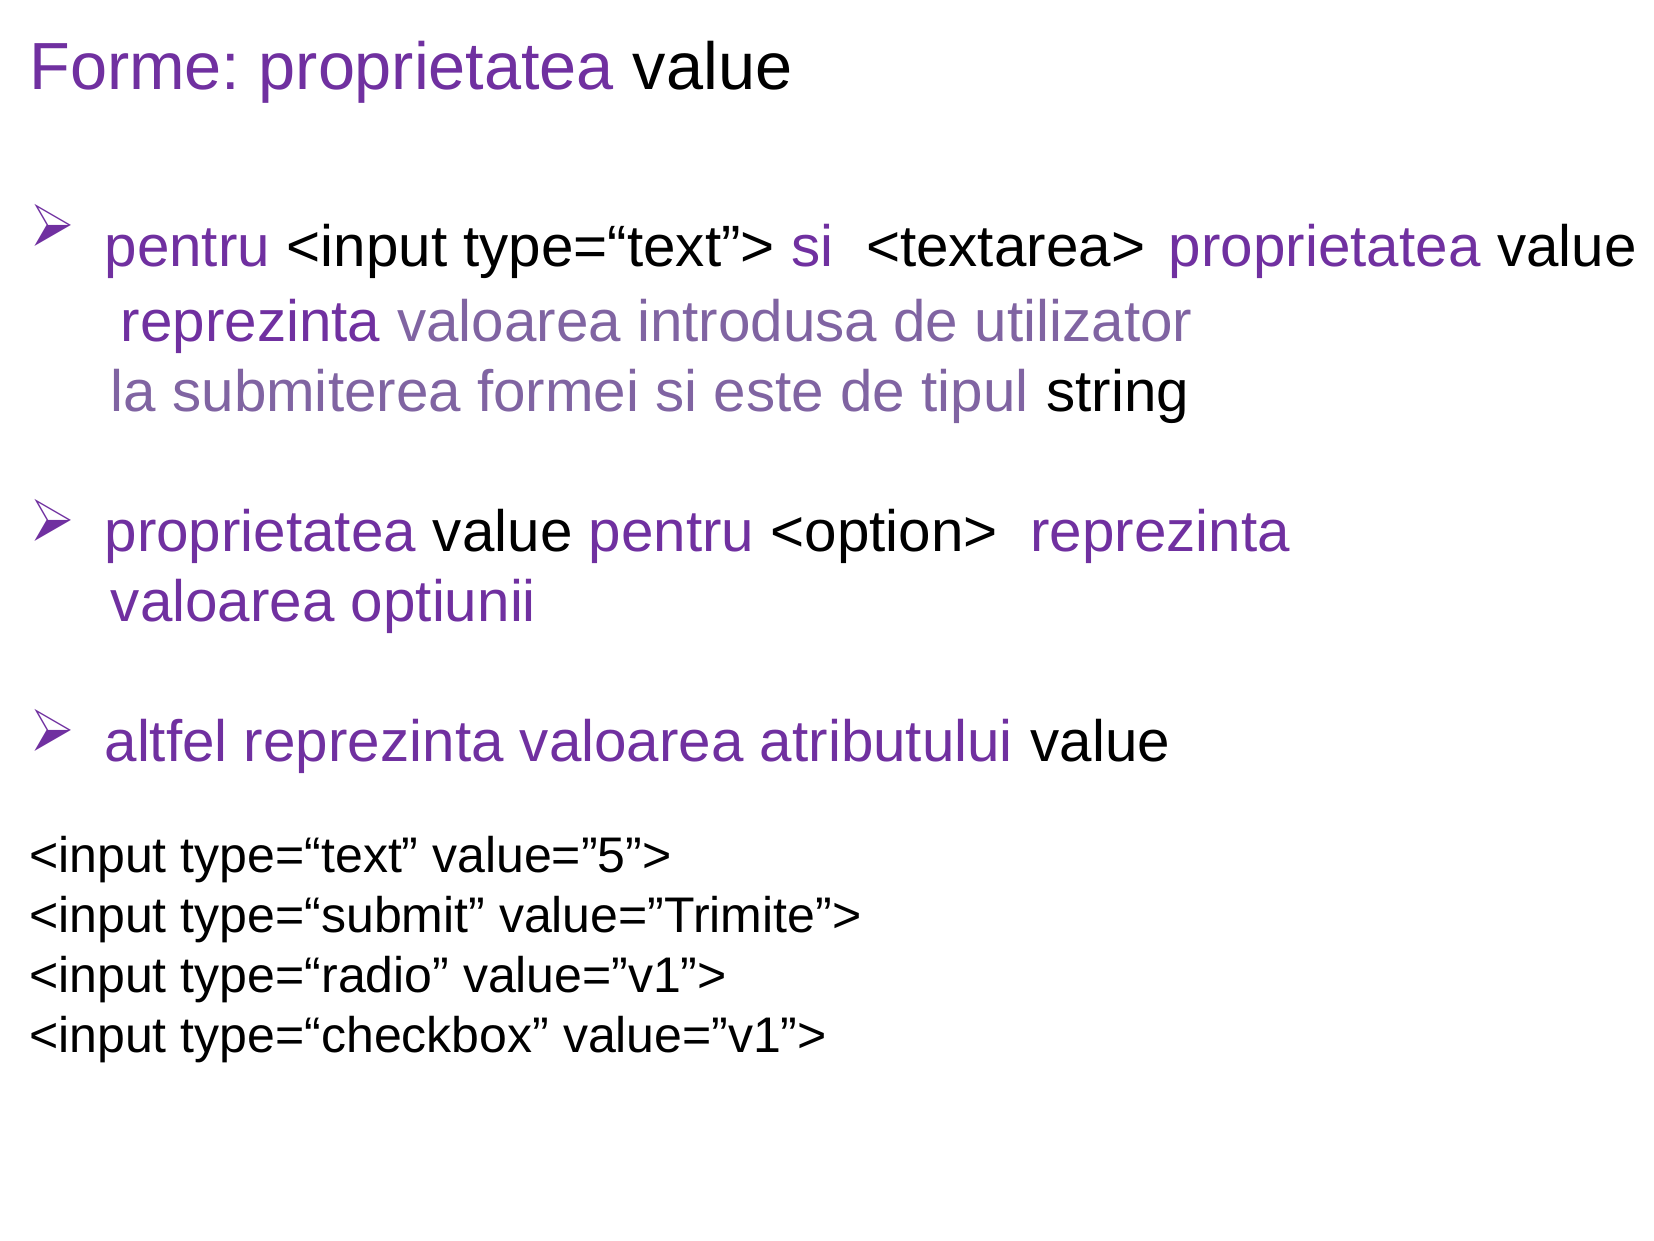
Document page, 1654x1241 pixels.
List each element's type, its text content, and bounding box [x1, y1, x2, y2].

text_box Forme: proprietatea value pentru <input type=“text”> si <textarea> proprietatea value reprezinta valoarea introdusa de utilizator la submiterea formei si este de tipul string proprietatea value pentru <option> reprezinta valoarea optiunii altfel reprezinta valoarea atributului value <input type=“text” value=”5”> <input type=“submit” value=”Trimite”> <input type=“radio” value=”v1”> <input type=“checkbox” value=”v1”> [14, 15, 1654, 1241]
